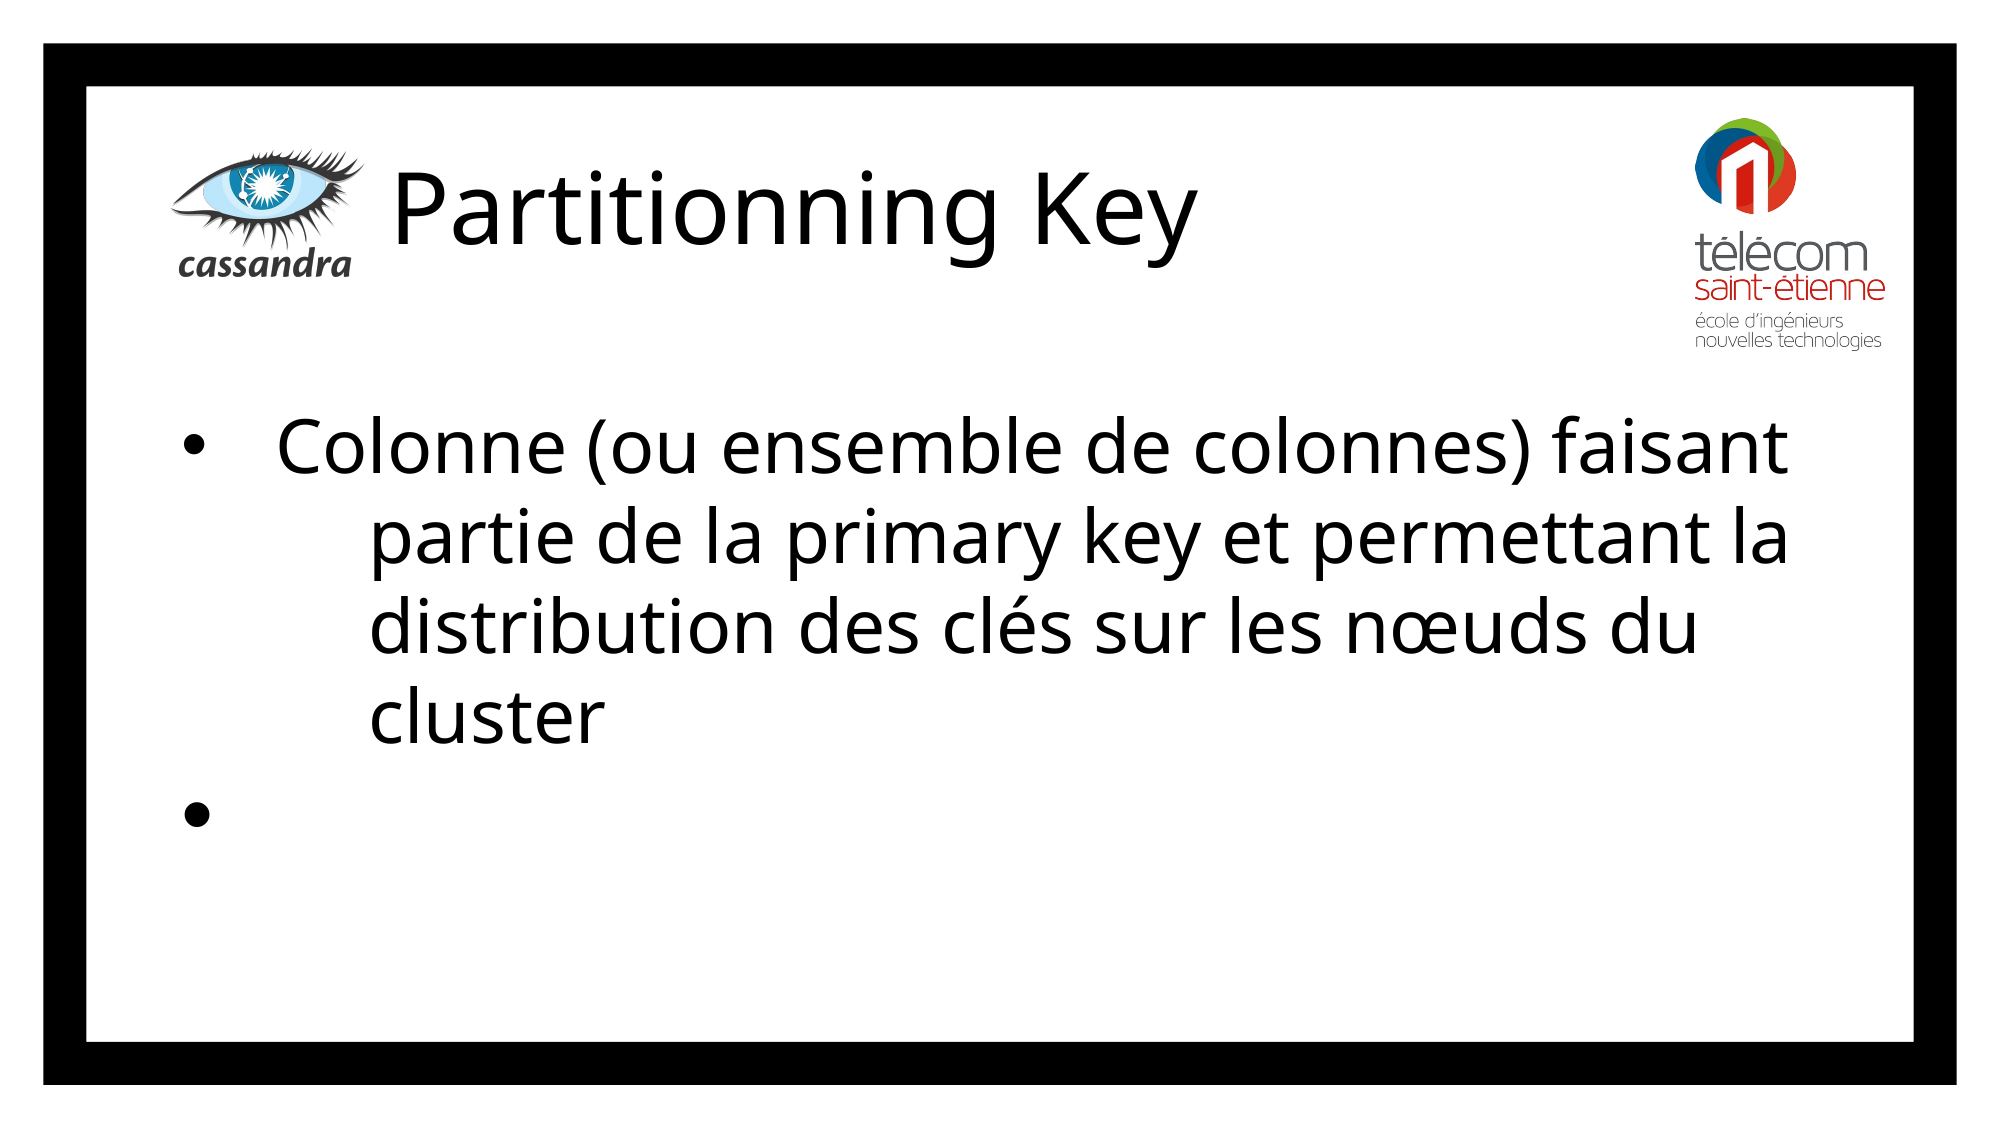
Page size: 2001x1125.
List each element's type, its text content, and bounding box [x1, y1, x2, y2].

text_box Colonne (ou ensemble de colonnes) faisant partie de la primary key et permettant la distribution des clés sur les nœuds du cluster [166, 391, 1849, 927]
picture [166, 144, 368, 280]
picture [1715, 134, 1730, 138]
picture [1695, 118, 1885, 351]
title Partitionning Key [369, 138, 1849, 304]
